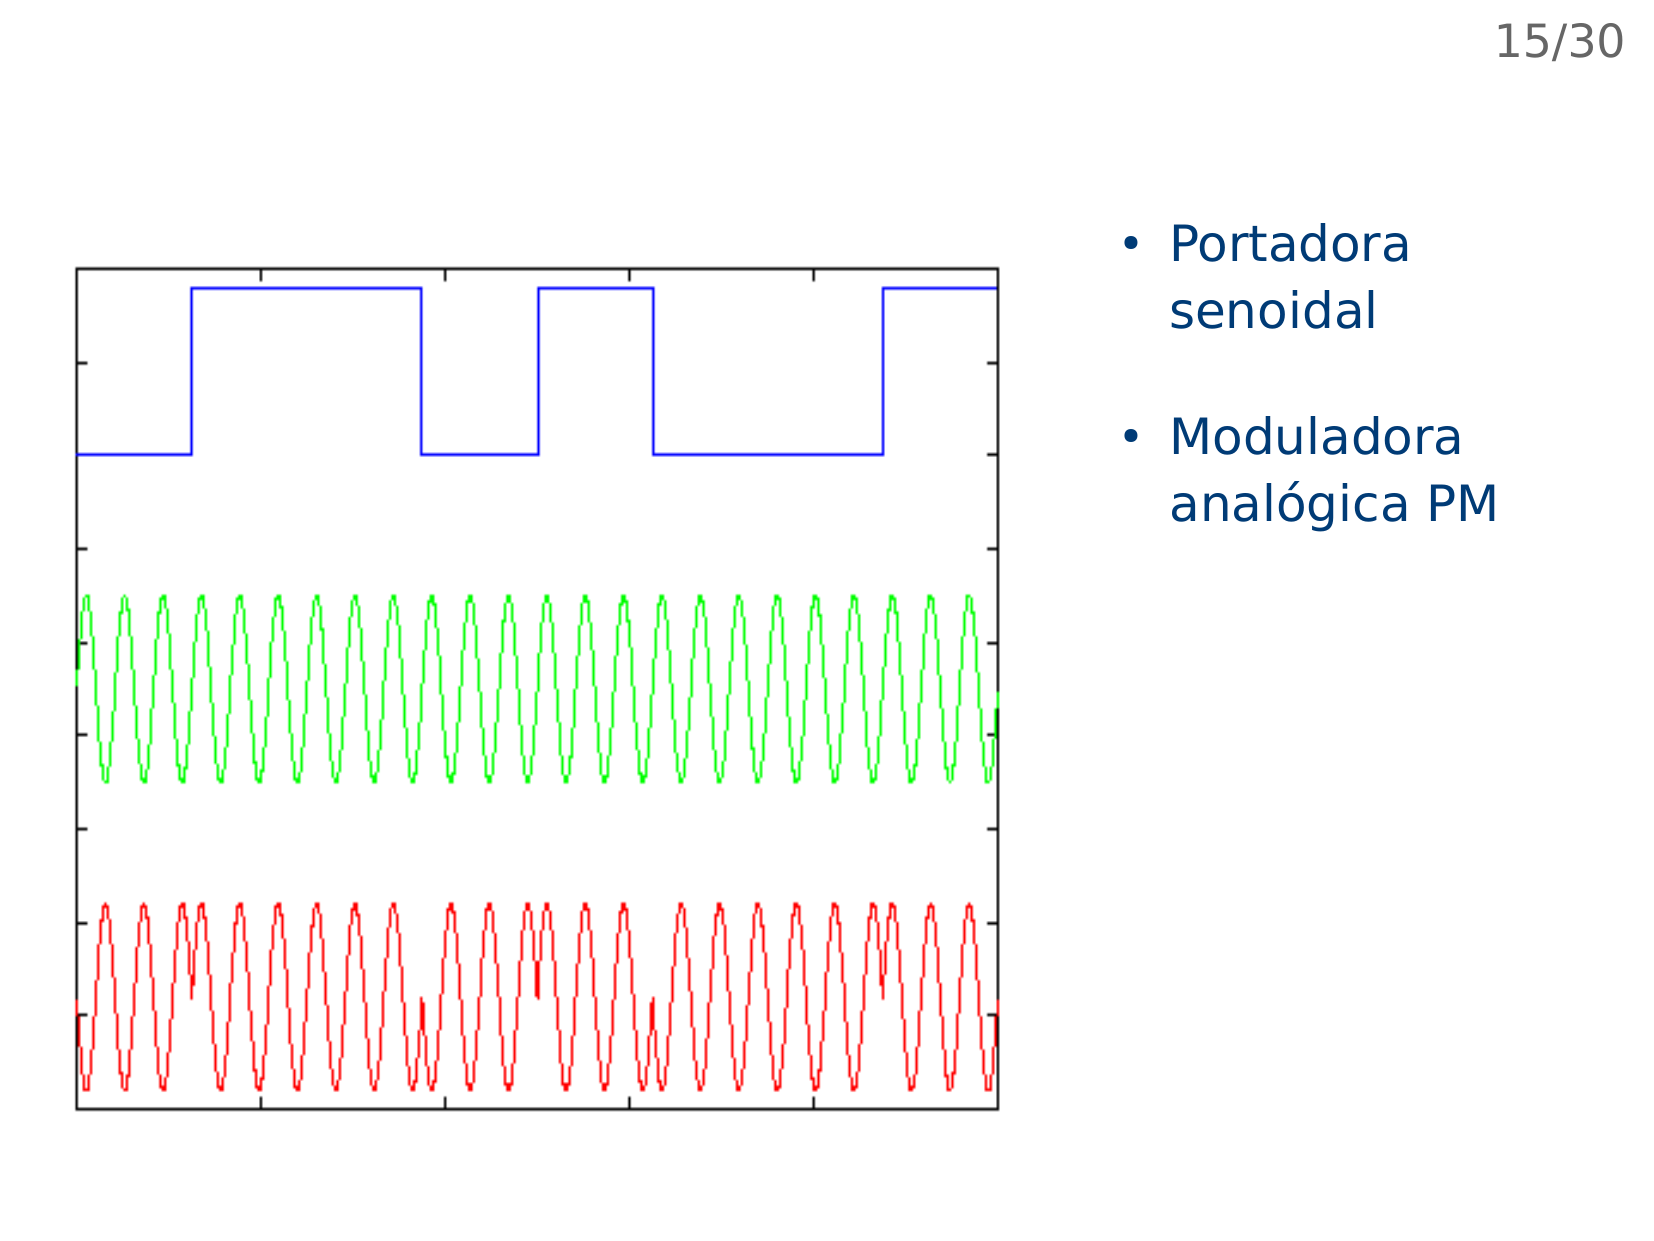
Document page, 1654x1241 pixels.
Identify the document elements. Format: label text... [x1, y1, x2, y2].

list Portadora senoidal Moduladora analógica PM [1122, 206, 1625, 1211]
picture [69, 260, 1007, 1117]
